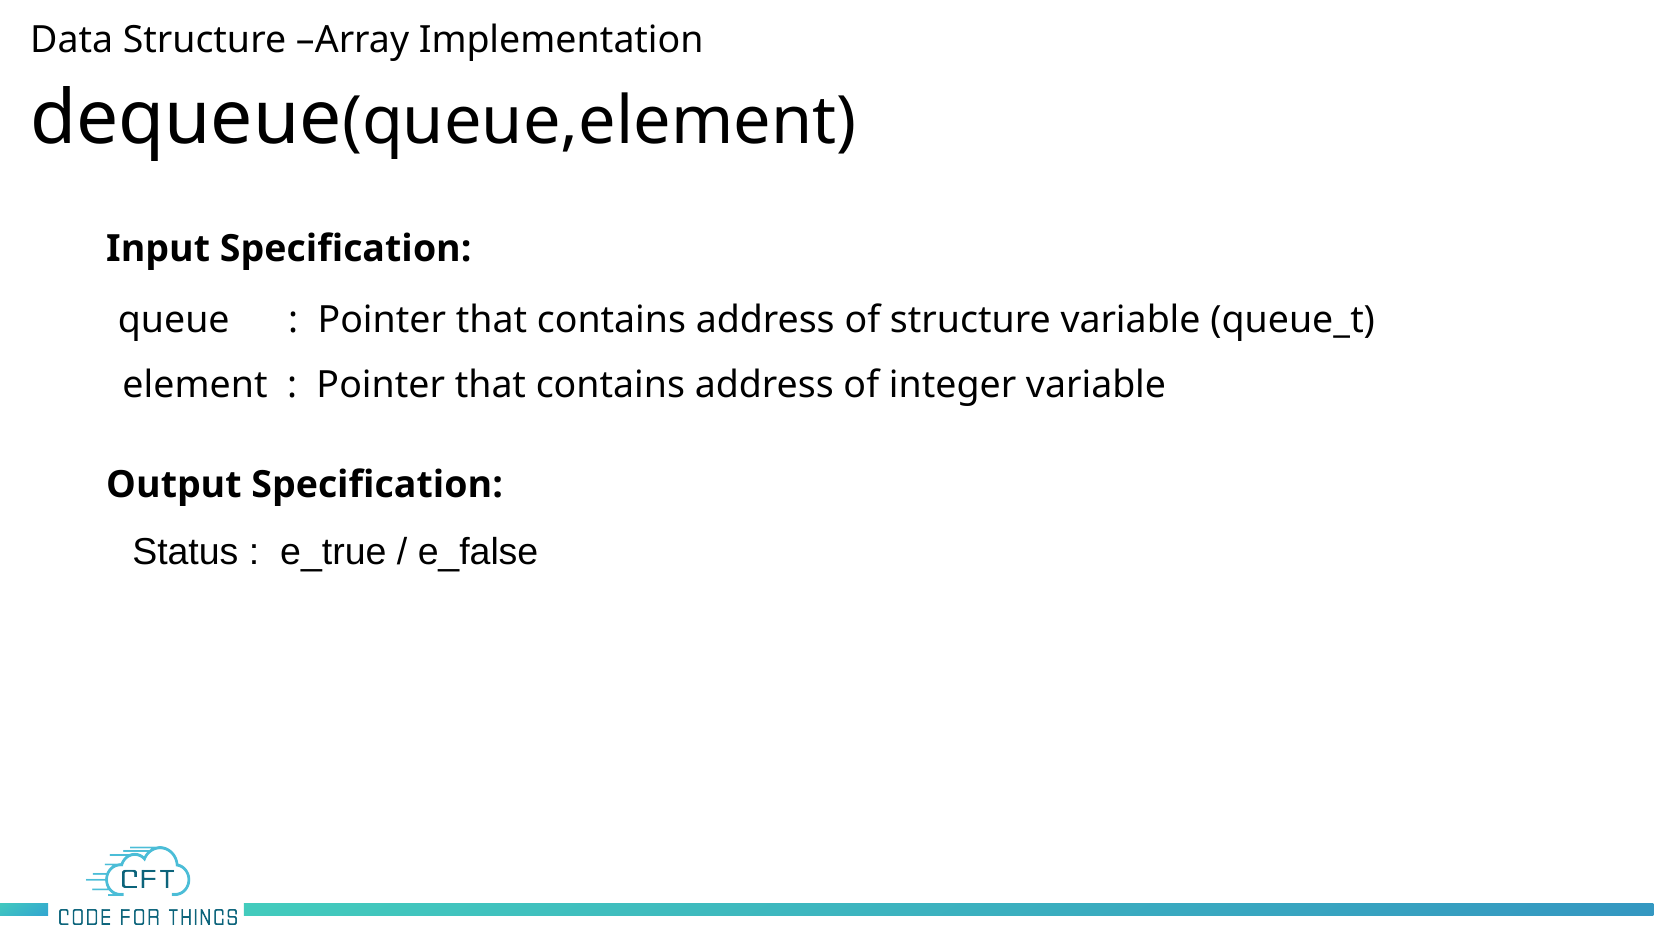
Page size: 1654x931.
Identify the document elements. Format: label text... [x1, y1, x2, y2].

text_box Status : e_true / e_false [117, 523, 685, 580]
text_box Output Specification: [91, 450, 650, 518]
text_box Input Specification: [91, 213, 556, 285]
text_box queue : Pointer that contains address of structure variable (queue_t) [103, 284, 1556, 343]
text_box element : Pointer that contains address of integer variable [107, 349, 1465, 409]
picture [59, 846, 237, 925]
title Data Structure –Array Implementation dequeue(queue,element) [30, 12, 1534, 166]
